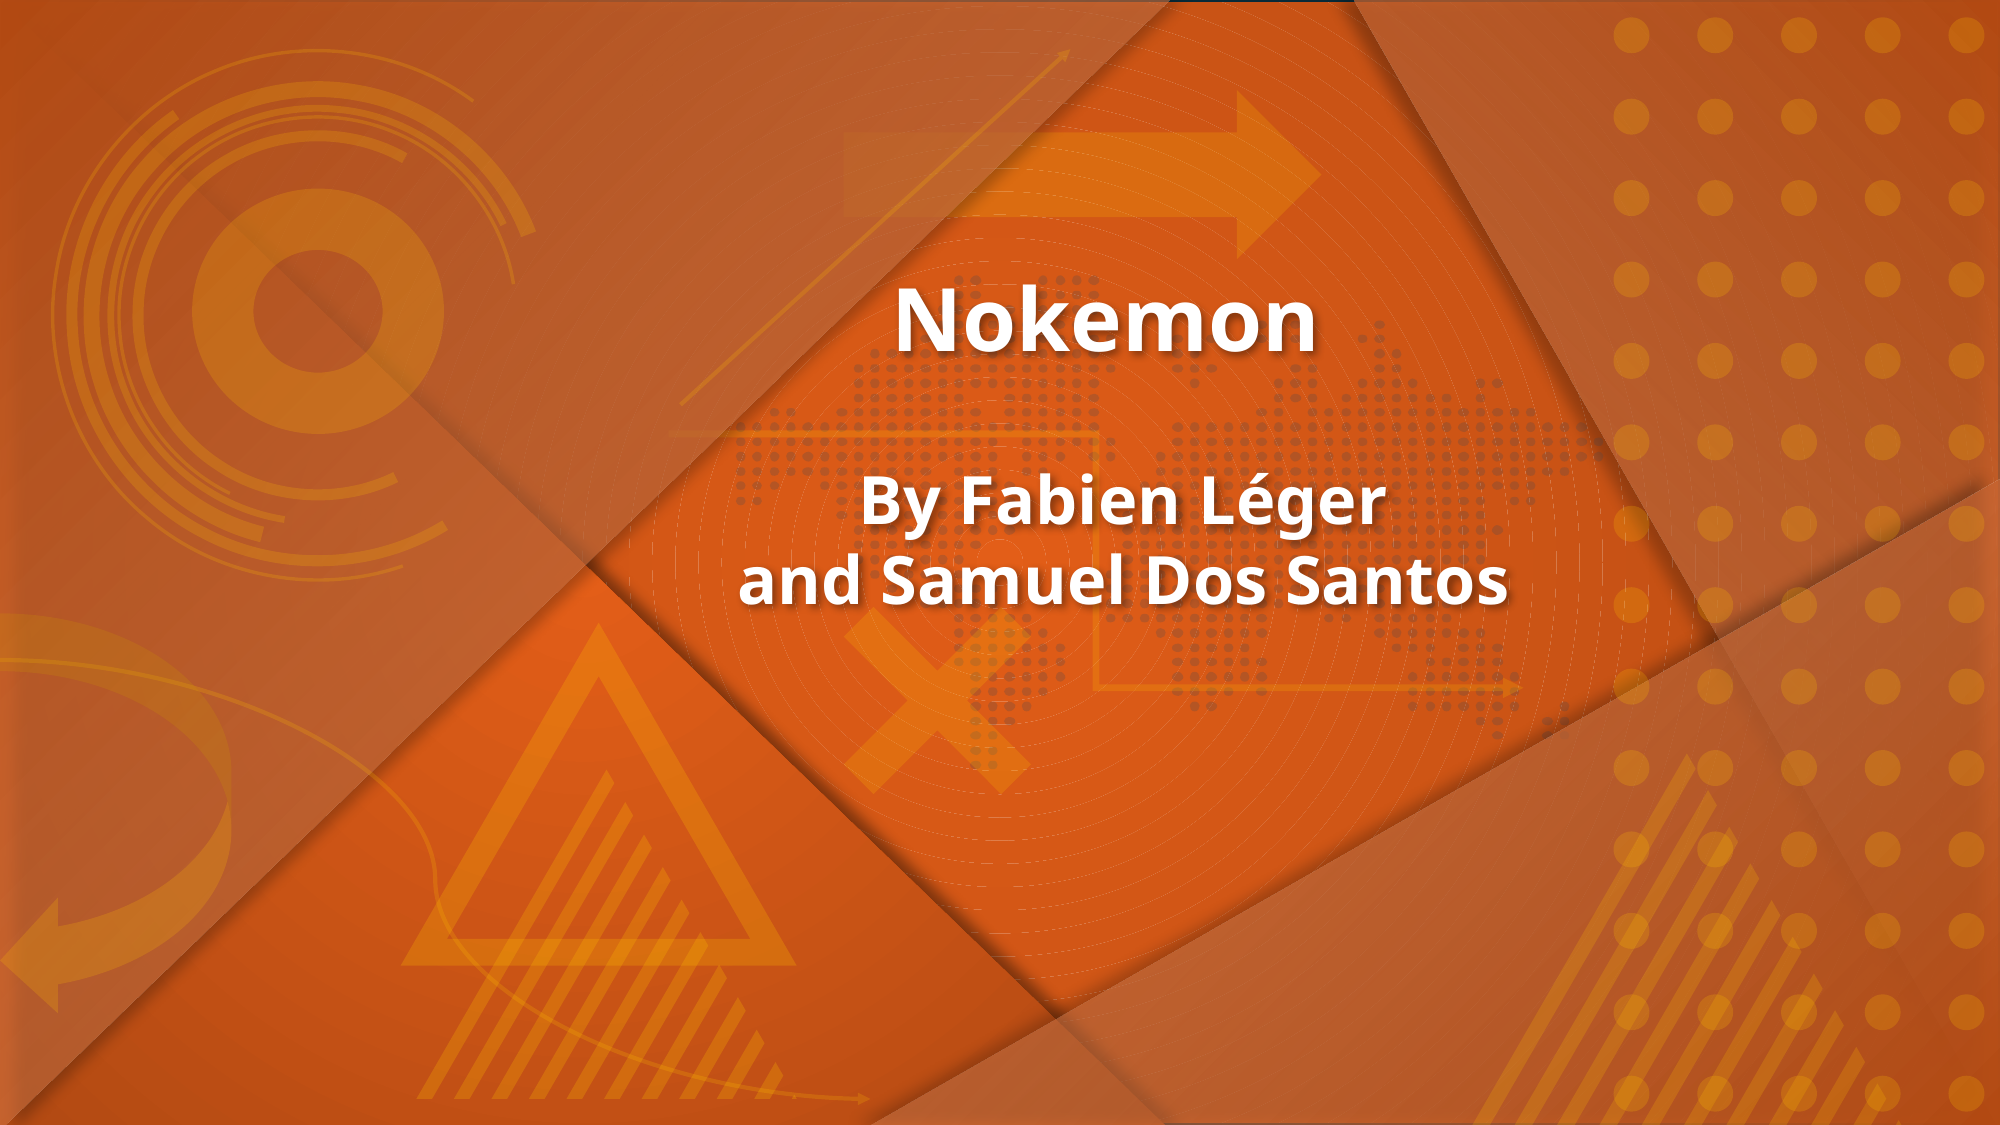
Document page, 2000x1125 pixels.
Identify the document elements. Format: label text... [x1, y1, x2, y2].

text_box Nokemon [524, 256, 1687, 377]
text_box [0, 0, 2000, 1125]
text_box By Fabien Léger and Samuel Dos Santos [542, 450, 1705, 625]
